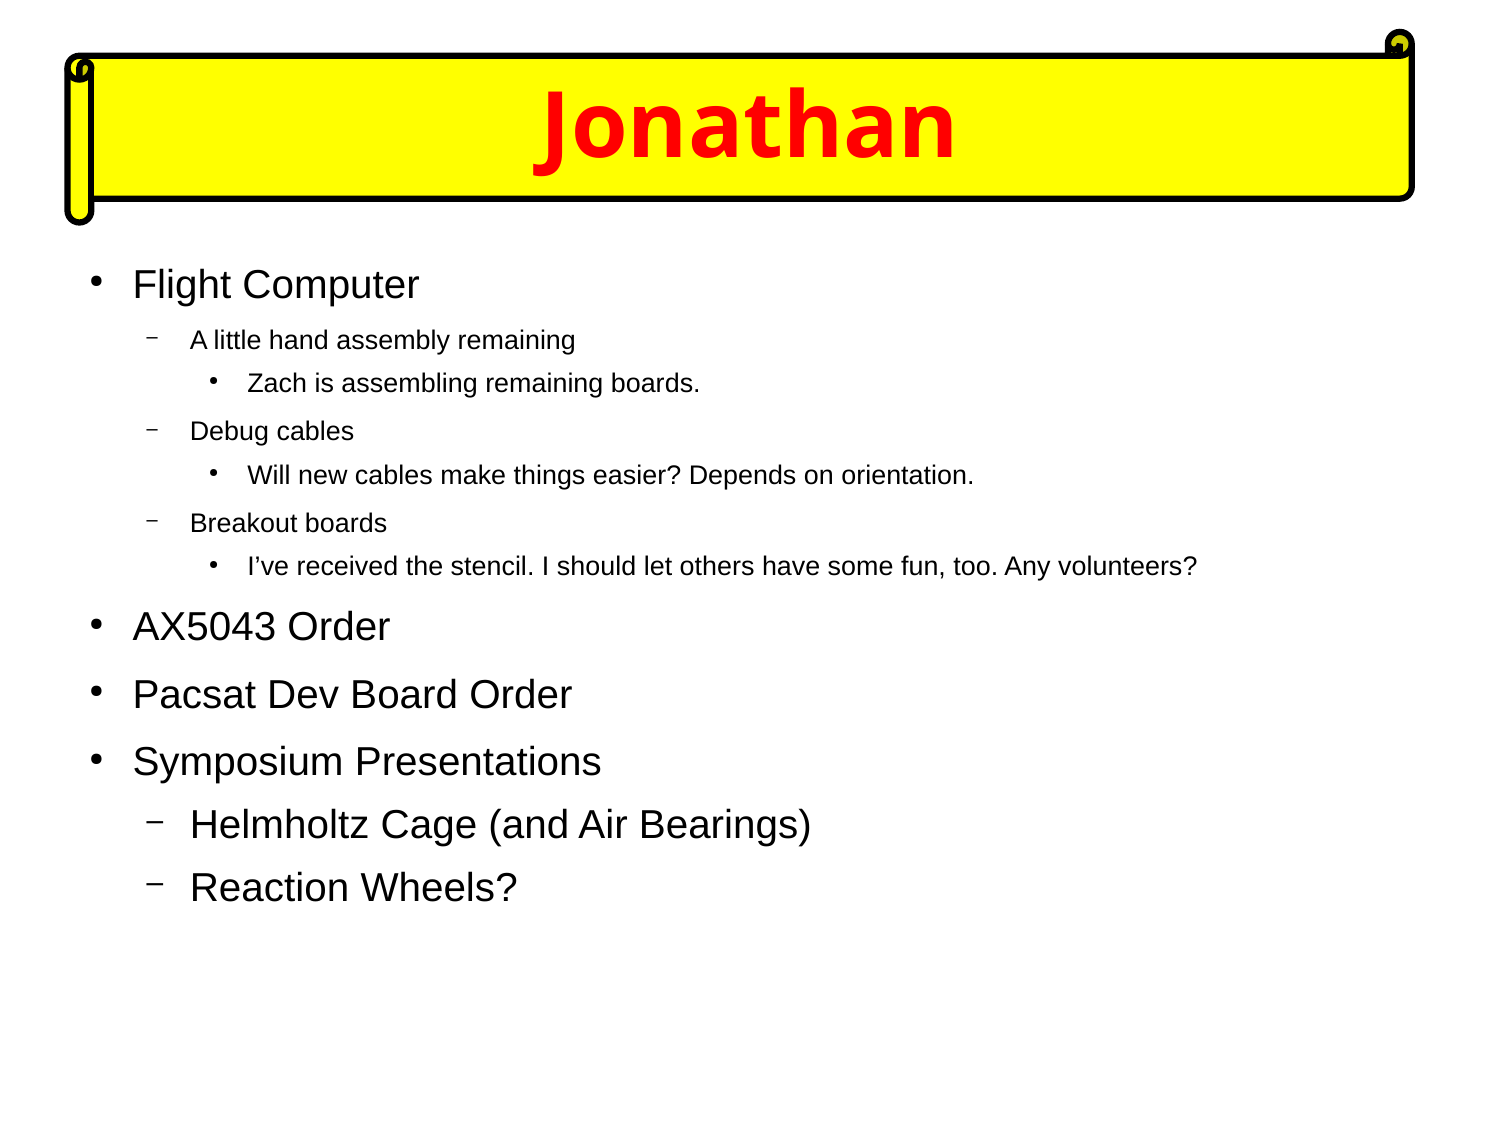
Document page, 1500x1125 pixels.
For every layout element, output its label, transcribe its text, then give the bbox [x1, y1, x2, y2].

text_box [67, 184, 1412, 223]
text_box [72, 31, 1412, 58]
text_box Jonathan [0, 58, 1500, 184]
list Flight Computer A little hand assembly remaining Zach is assembling remaining boards. Debug cables Will new cables make things easier? Depends on orientation. Breakout boards I’ve received the stencil. I should let others have some fun, too. Any volunteers? AX5043 Order Pacsat Dev Board Order Symposium Presentations Helmholtz Cage (and Air Bearings) Reaction Wheels? [75, 263, 1425, 916]
